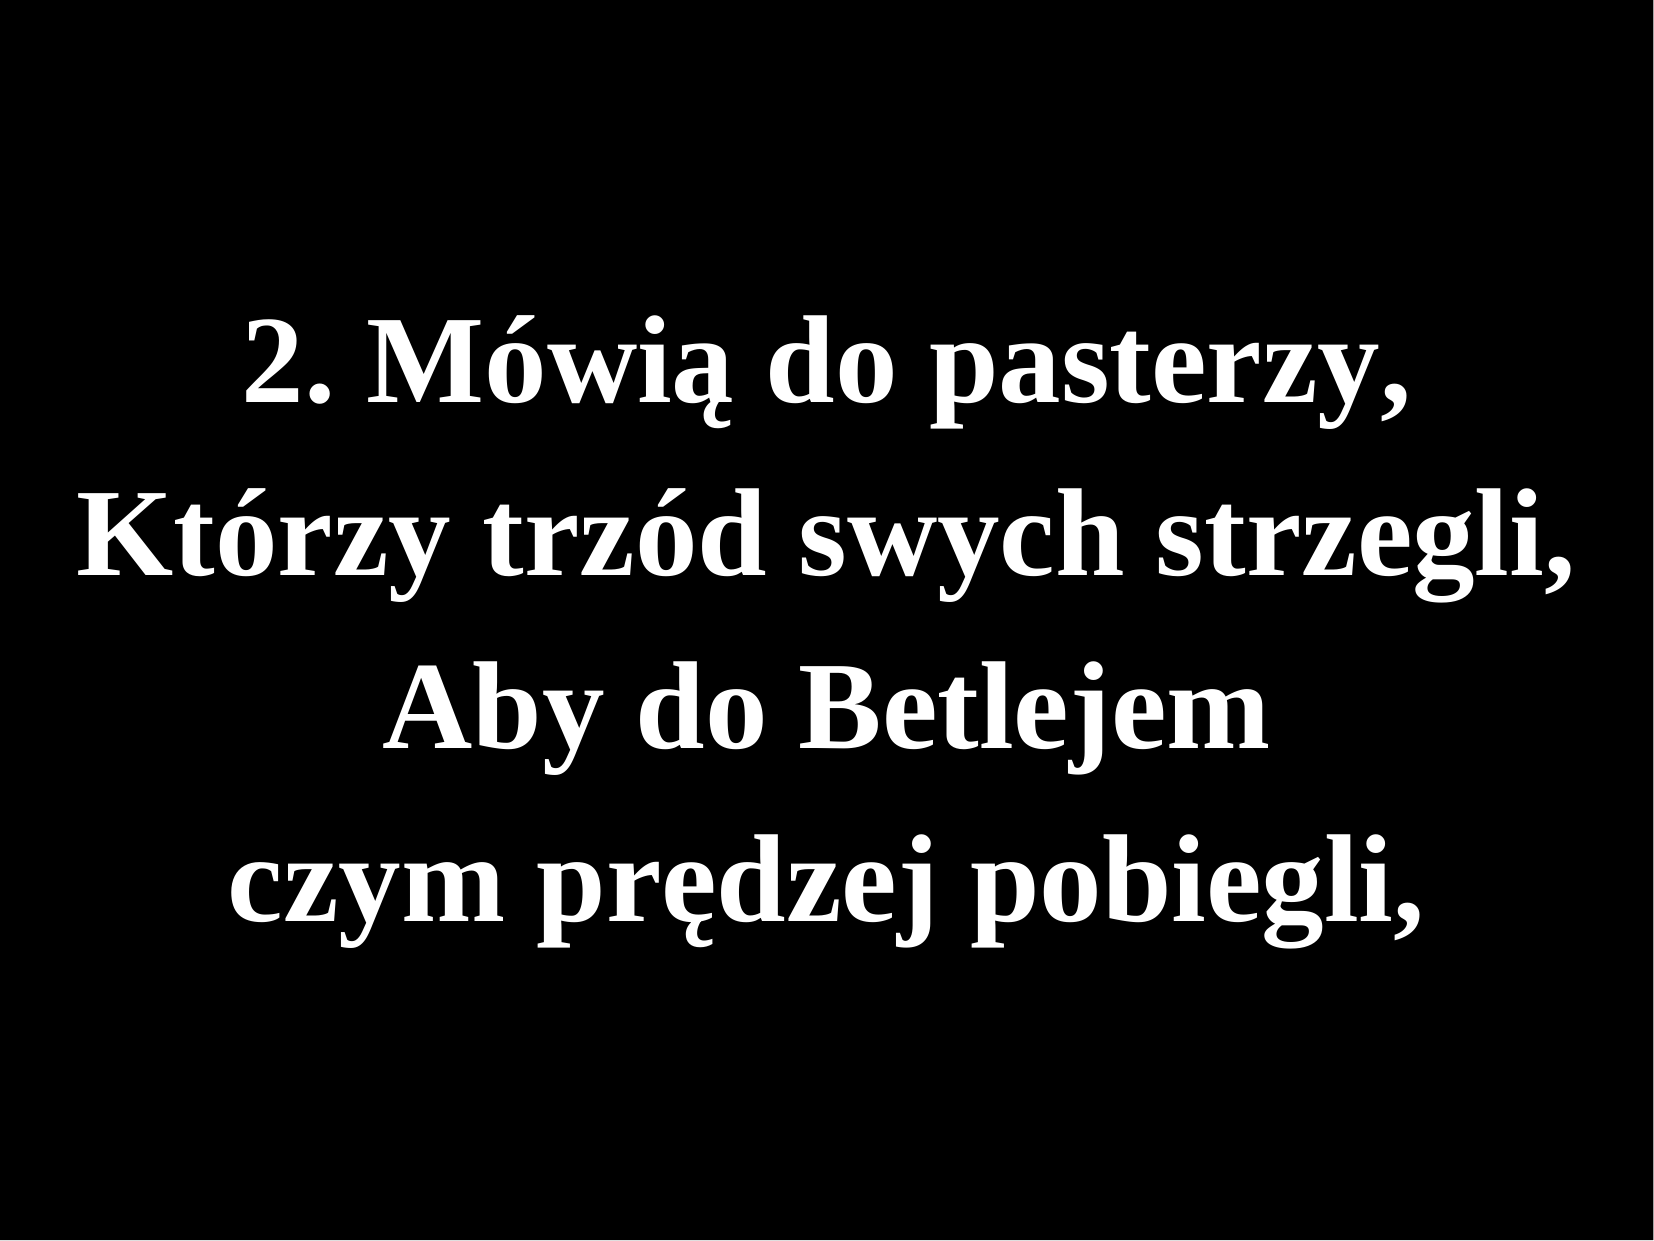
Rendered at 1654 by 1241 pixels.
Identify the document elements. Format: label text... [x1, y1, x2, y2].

title 2. Mówią do pasterzy, ppp Którzy trzód swych strzegli, ppp Aby do Betlejem ppp czym prędzej pobiegli, [0, 0, 1654, 1241]
